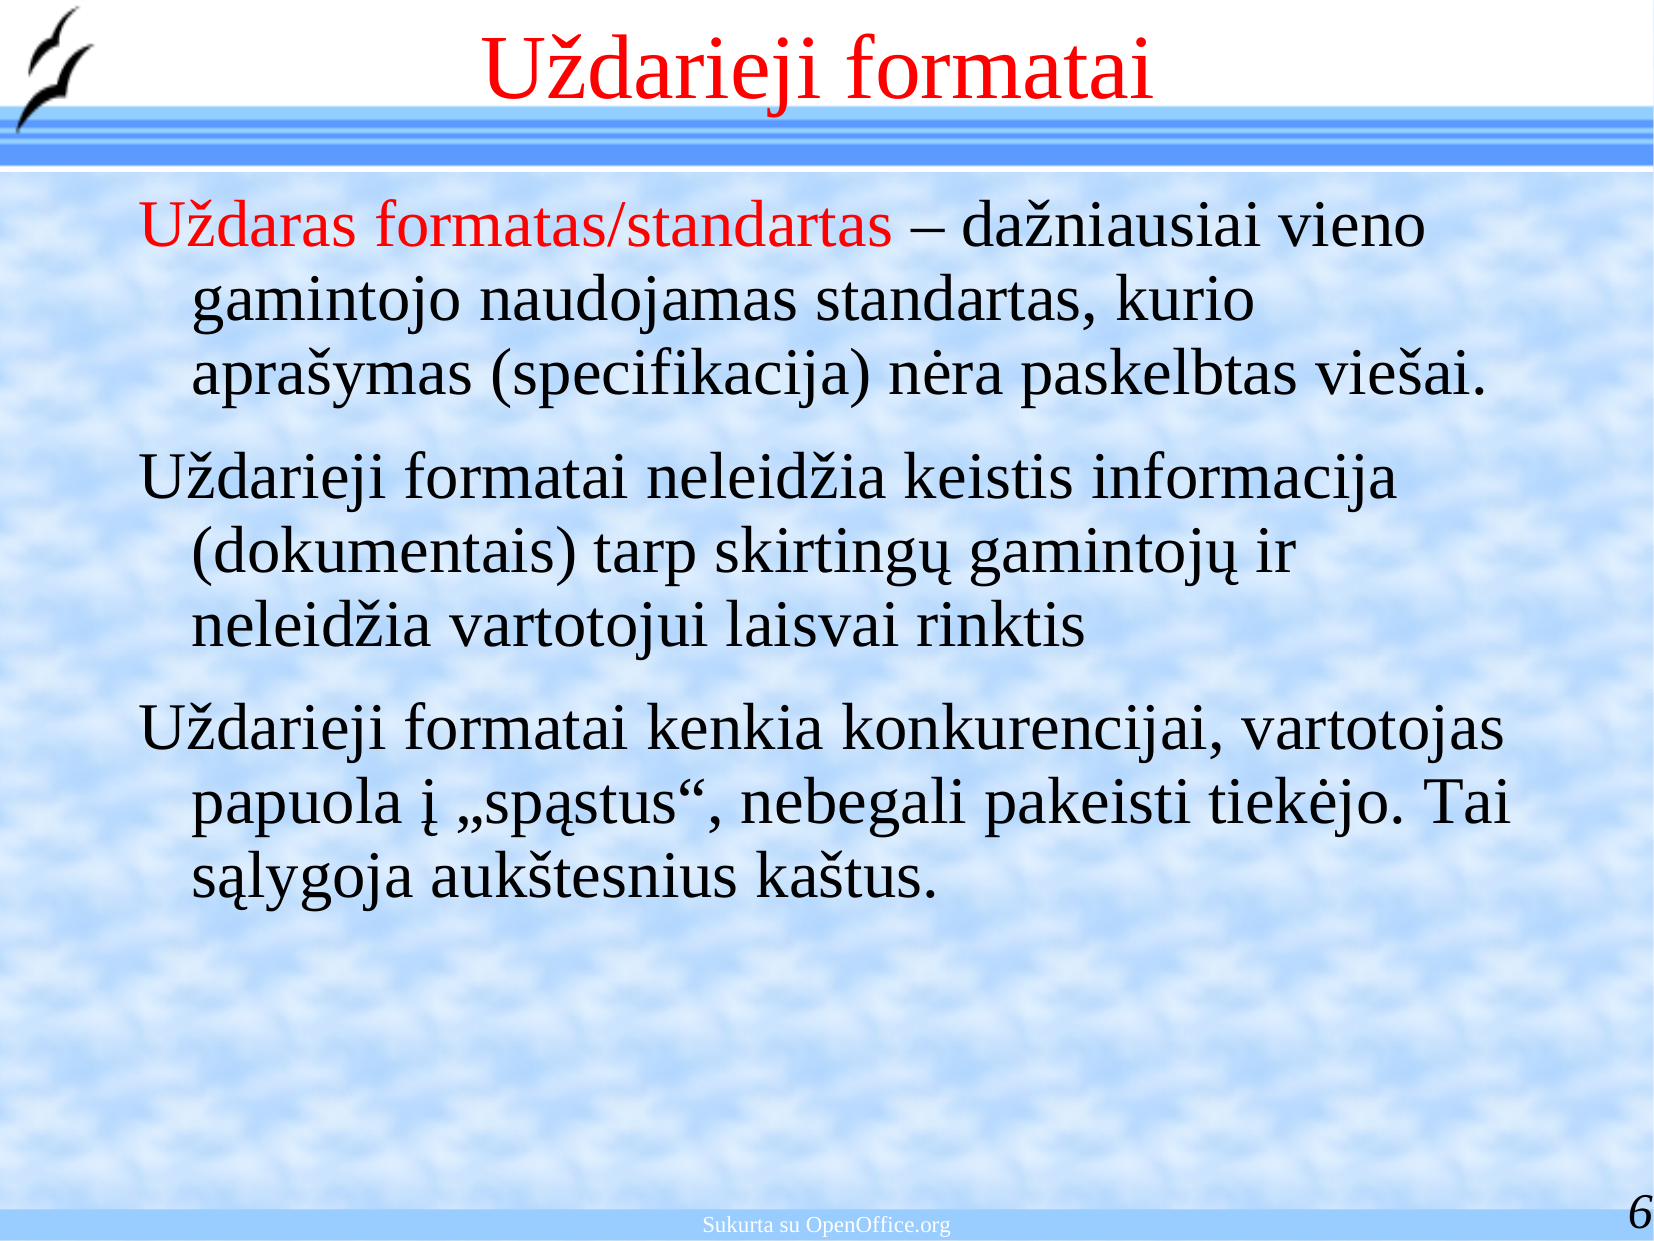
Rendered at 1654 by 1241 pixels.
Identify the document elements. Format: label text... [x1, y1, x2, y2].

title Uždarieji formatai [94, 0, 1507, 172]
list Uždaras formatas/standartas – dažniausiai vieno gamintojo naudojamas standartas, kurio aprašymas (specifikacija) nėra paskelbtas viešai. Uždarieji formatai neleidžia keistis informacija (dokumentais) tarp skirtingų gamintojų ir neleidžia vartotojui laisvai rinktis Uždarieji formatai kenkia konkurencijai, vartotojas papuola į „spąstus“, nebegali pakeisti tiekėjo. Tai sąlygoja aukštesnius kaštus. [120, 187, 1533, 1006]
picture [0, 0, 1654, 1209]
